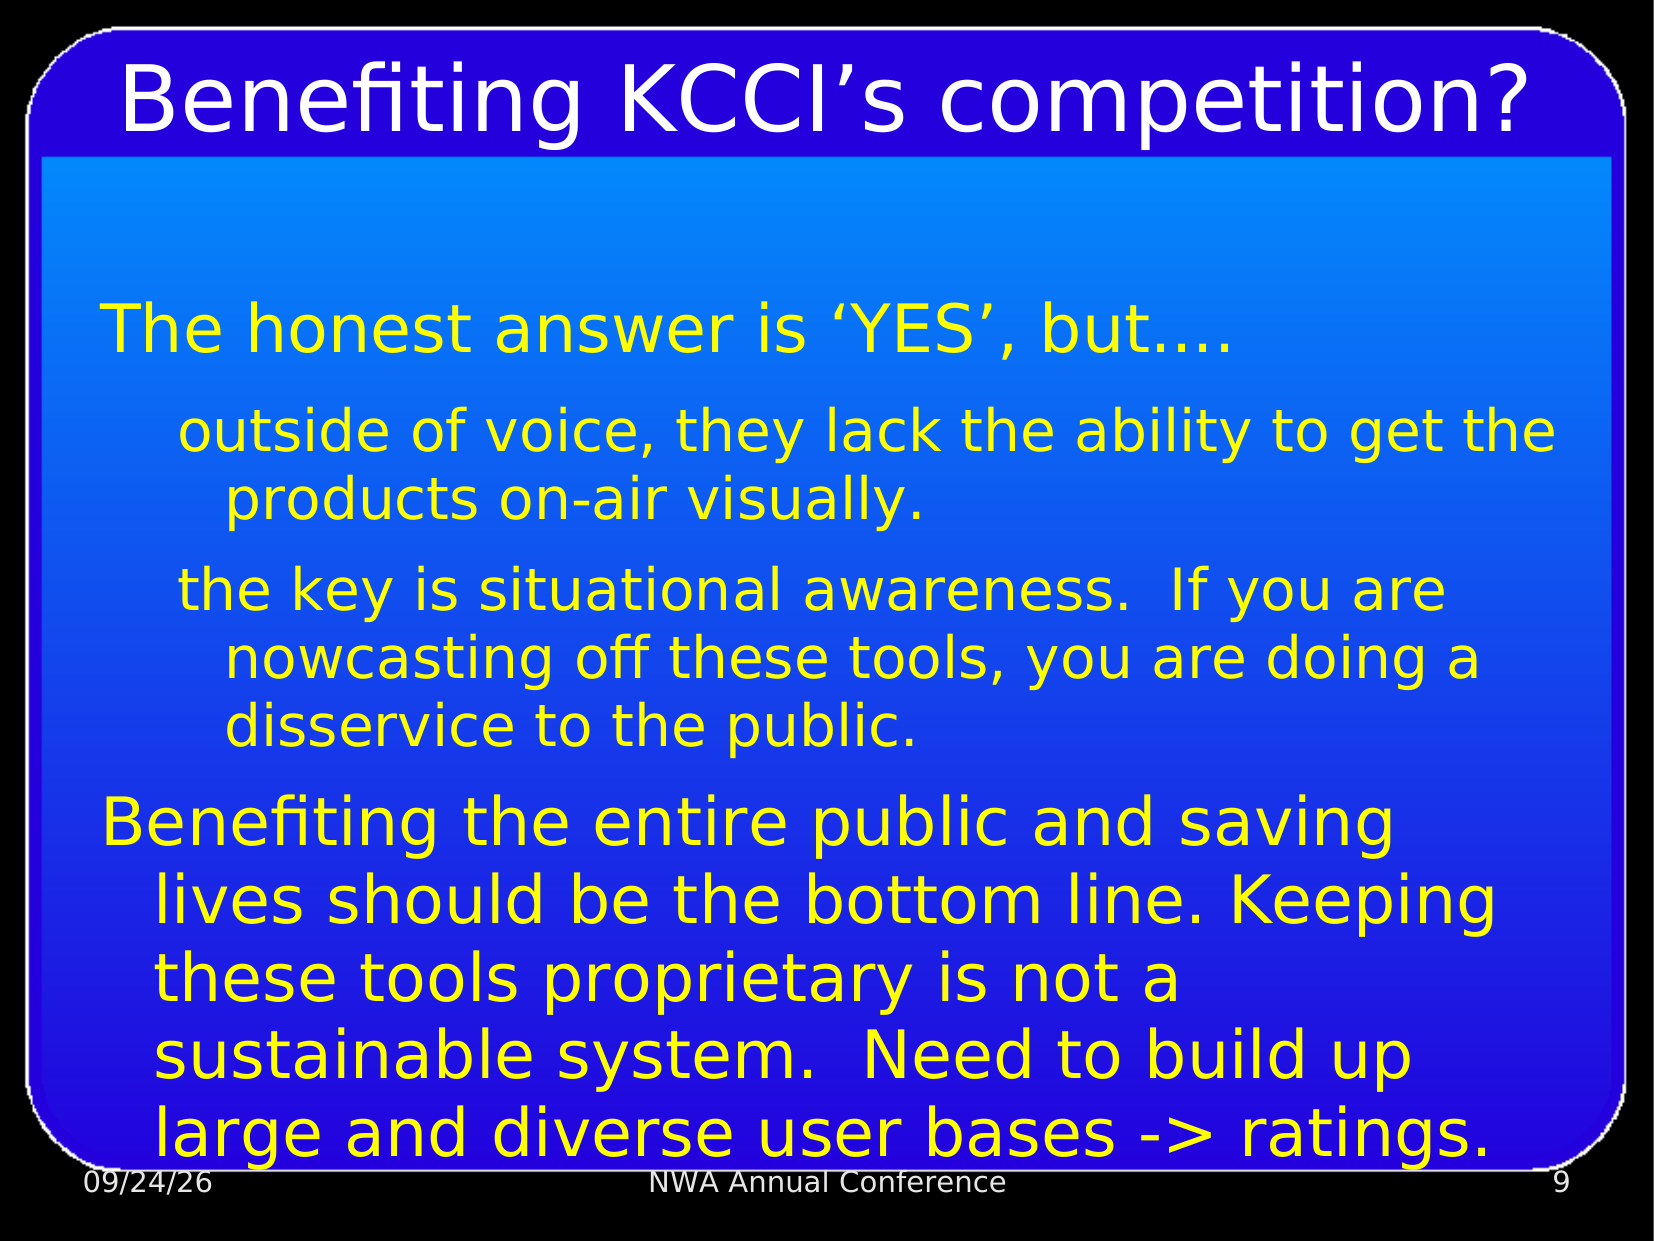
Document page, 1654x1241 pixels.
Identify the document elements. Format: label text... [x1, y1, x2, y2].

picture [0, 0, 1654, 1241]
list The honest answer is ‘YES’, but.... outside of voice, they lack the ability to get the products on-air visually. the key is situational awareness. If you are nowcasting off these tools, you are doing a disservice to the public. Benefiting the entire public and saving lives should be the bottom line. Keeping these tools proprietary is not a sustainable system. Need to build up large and diverse user bases -> ratings. [82, 290, 1571, 1173]
title Benefiting KCCI’s competition? [82, 46, 1571, 154]
